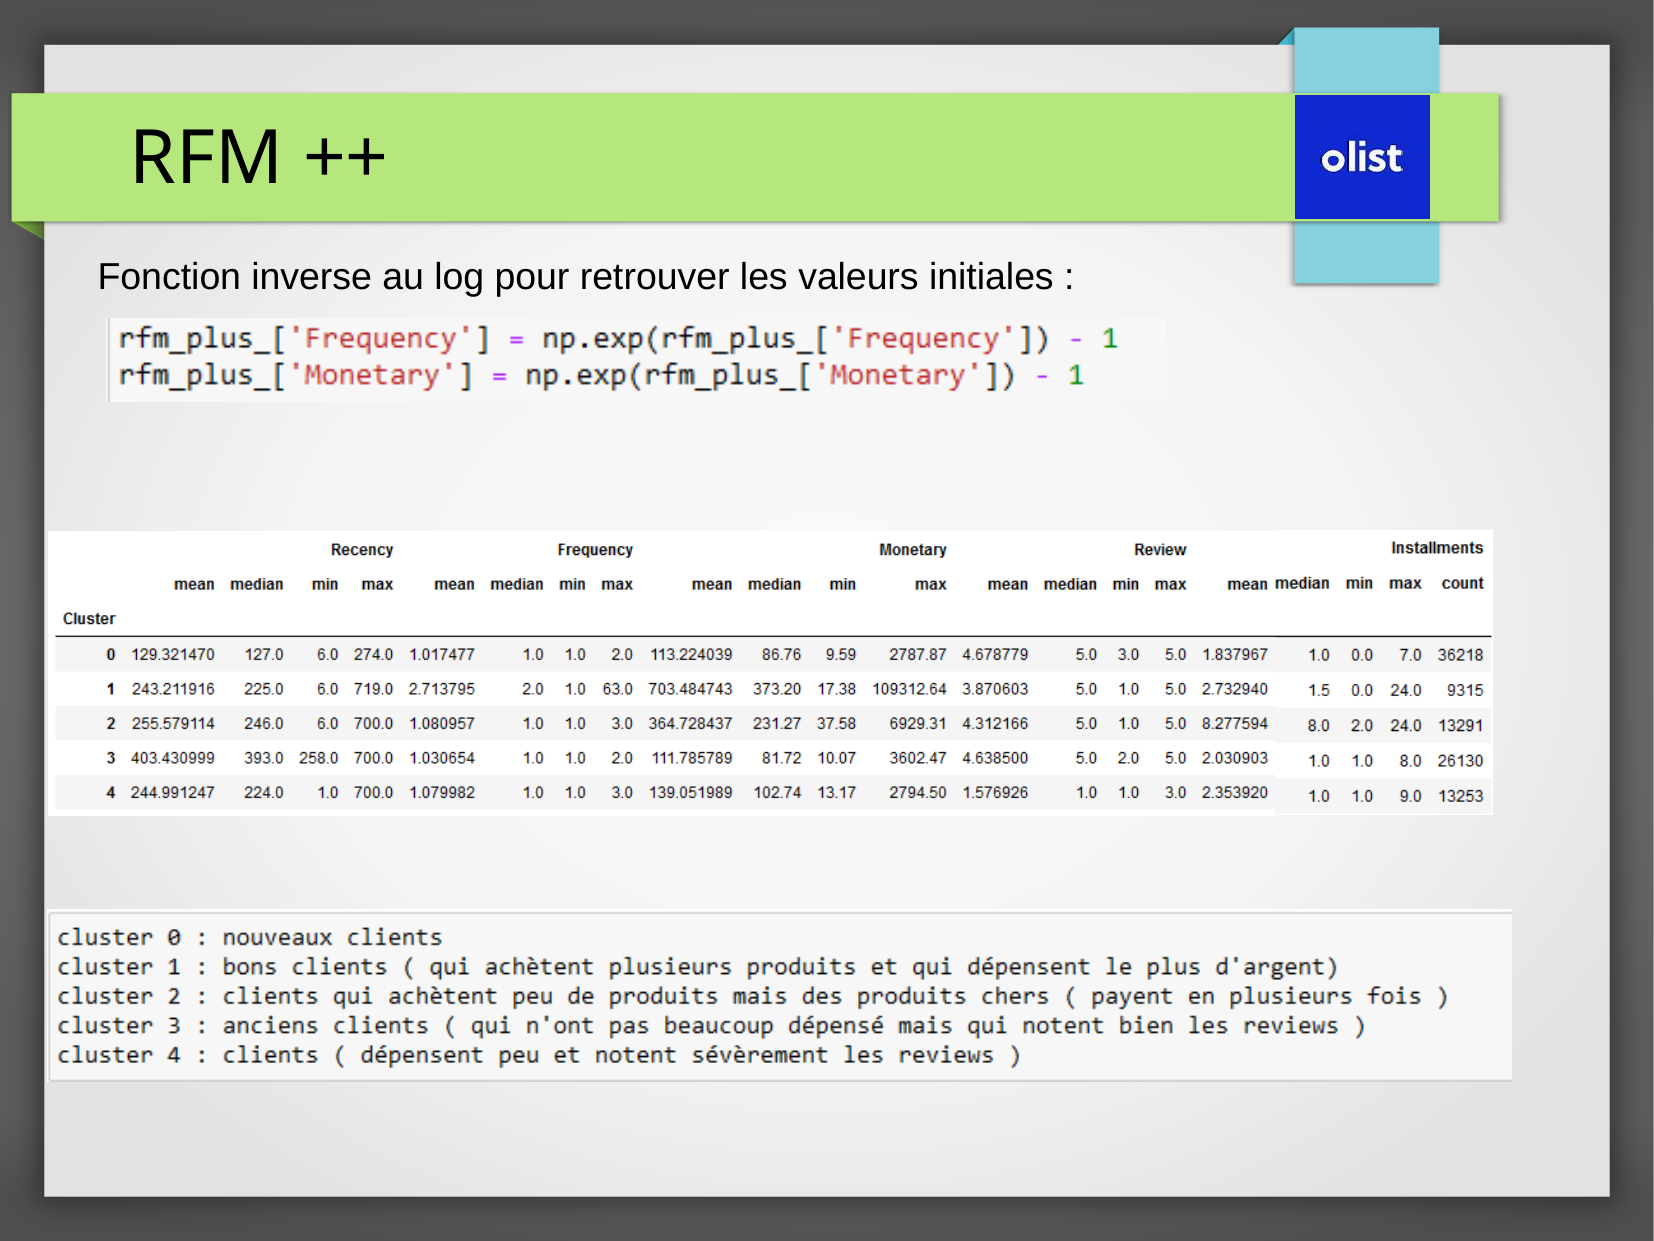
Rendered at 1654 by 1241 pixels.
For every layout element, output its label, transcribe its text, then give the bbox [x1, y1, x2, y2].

title RFM ++ [129, 95, 1295, 214]
picture [0, 0, 1654, 1241]
text_box Fonction inverse au log pour retrouver les valeurs initiales : [82, 248, 1158, 347]
